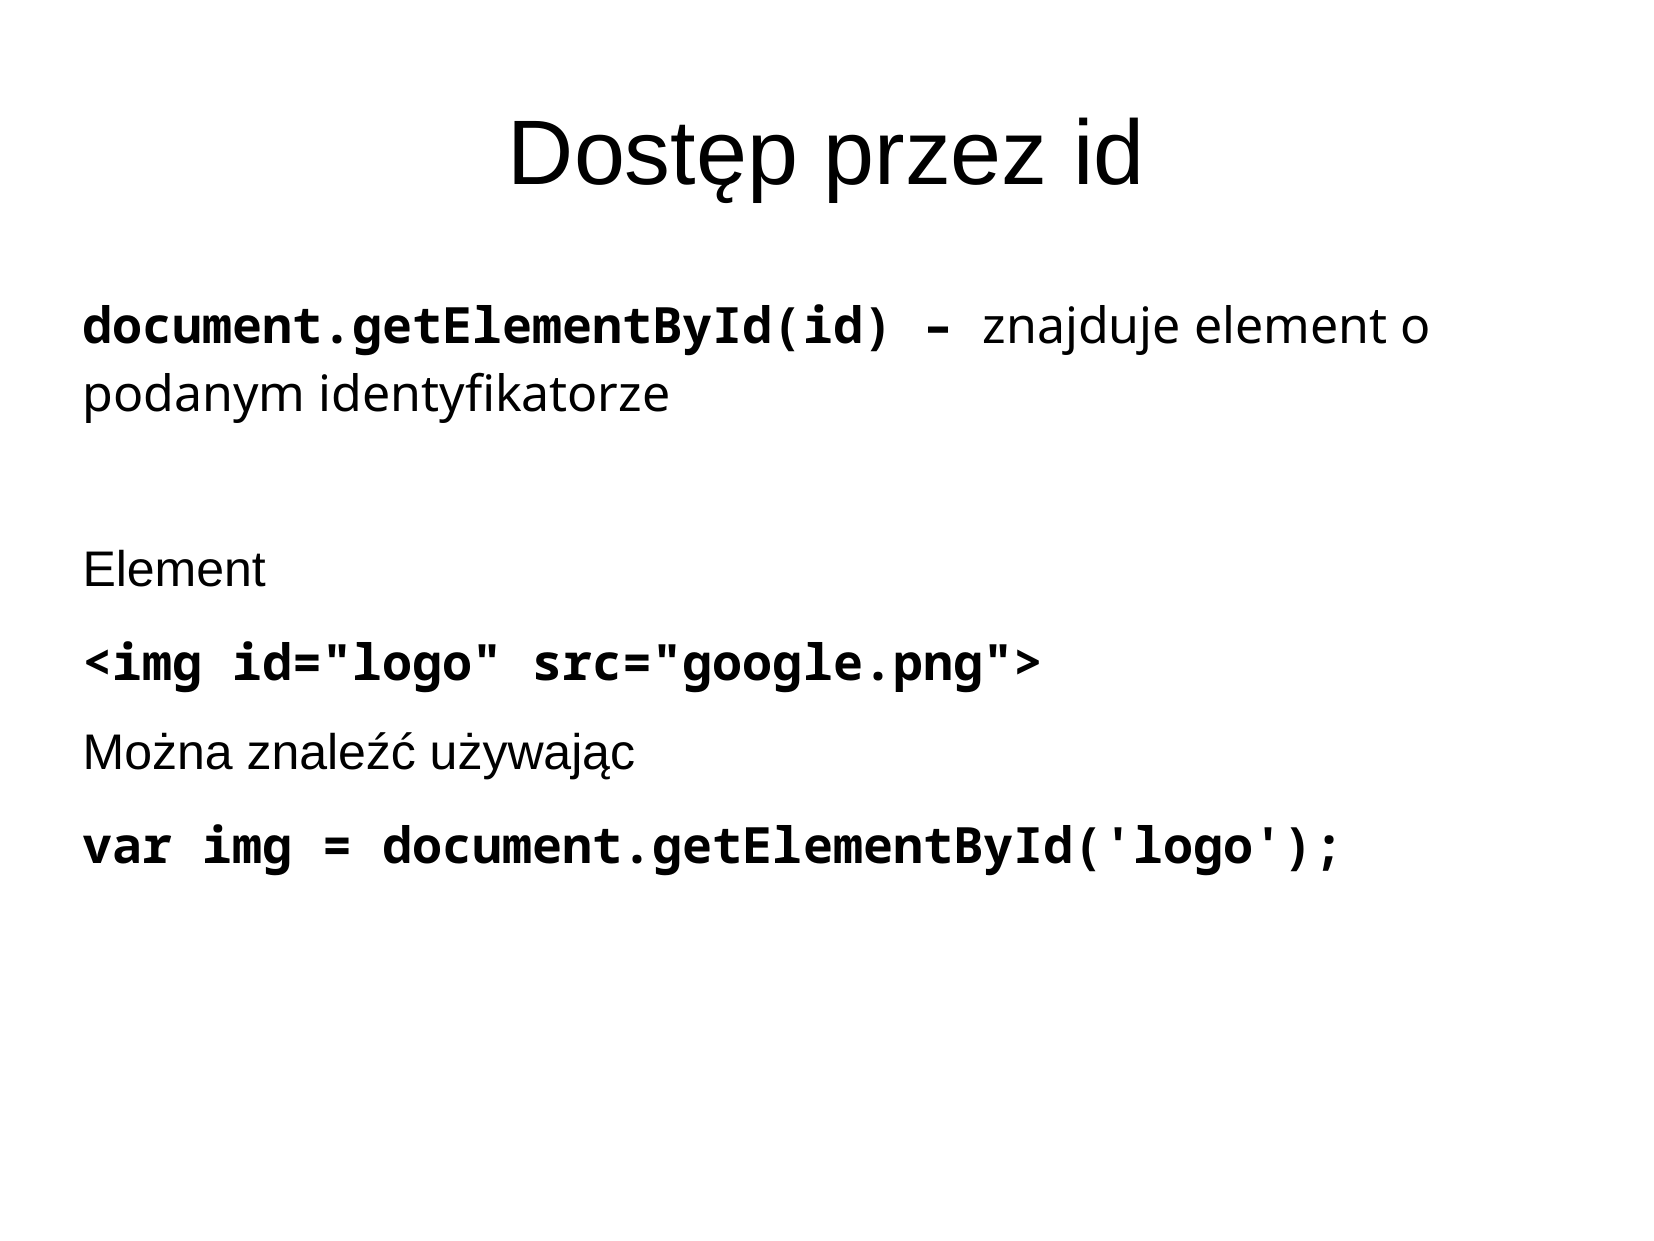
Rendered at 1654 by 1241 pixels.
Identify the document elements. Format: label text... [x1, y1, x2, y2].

list document.getElementById(id) – znajduje element o podanym identyfikatorze Element <img id="logo" src="google.png"> Można znaleźć używając var img = document.getElementById('logo'); [82, 290, 1571, 1010]
title Dostęp przez id [82, 49, 1571, 257]
